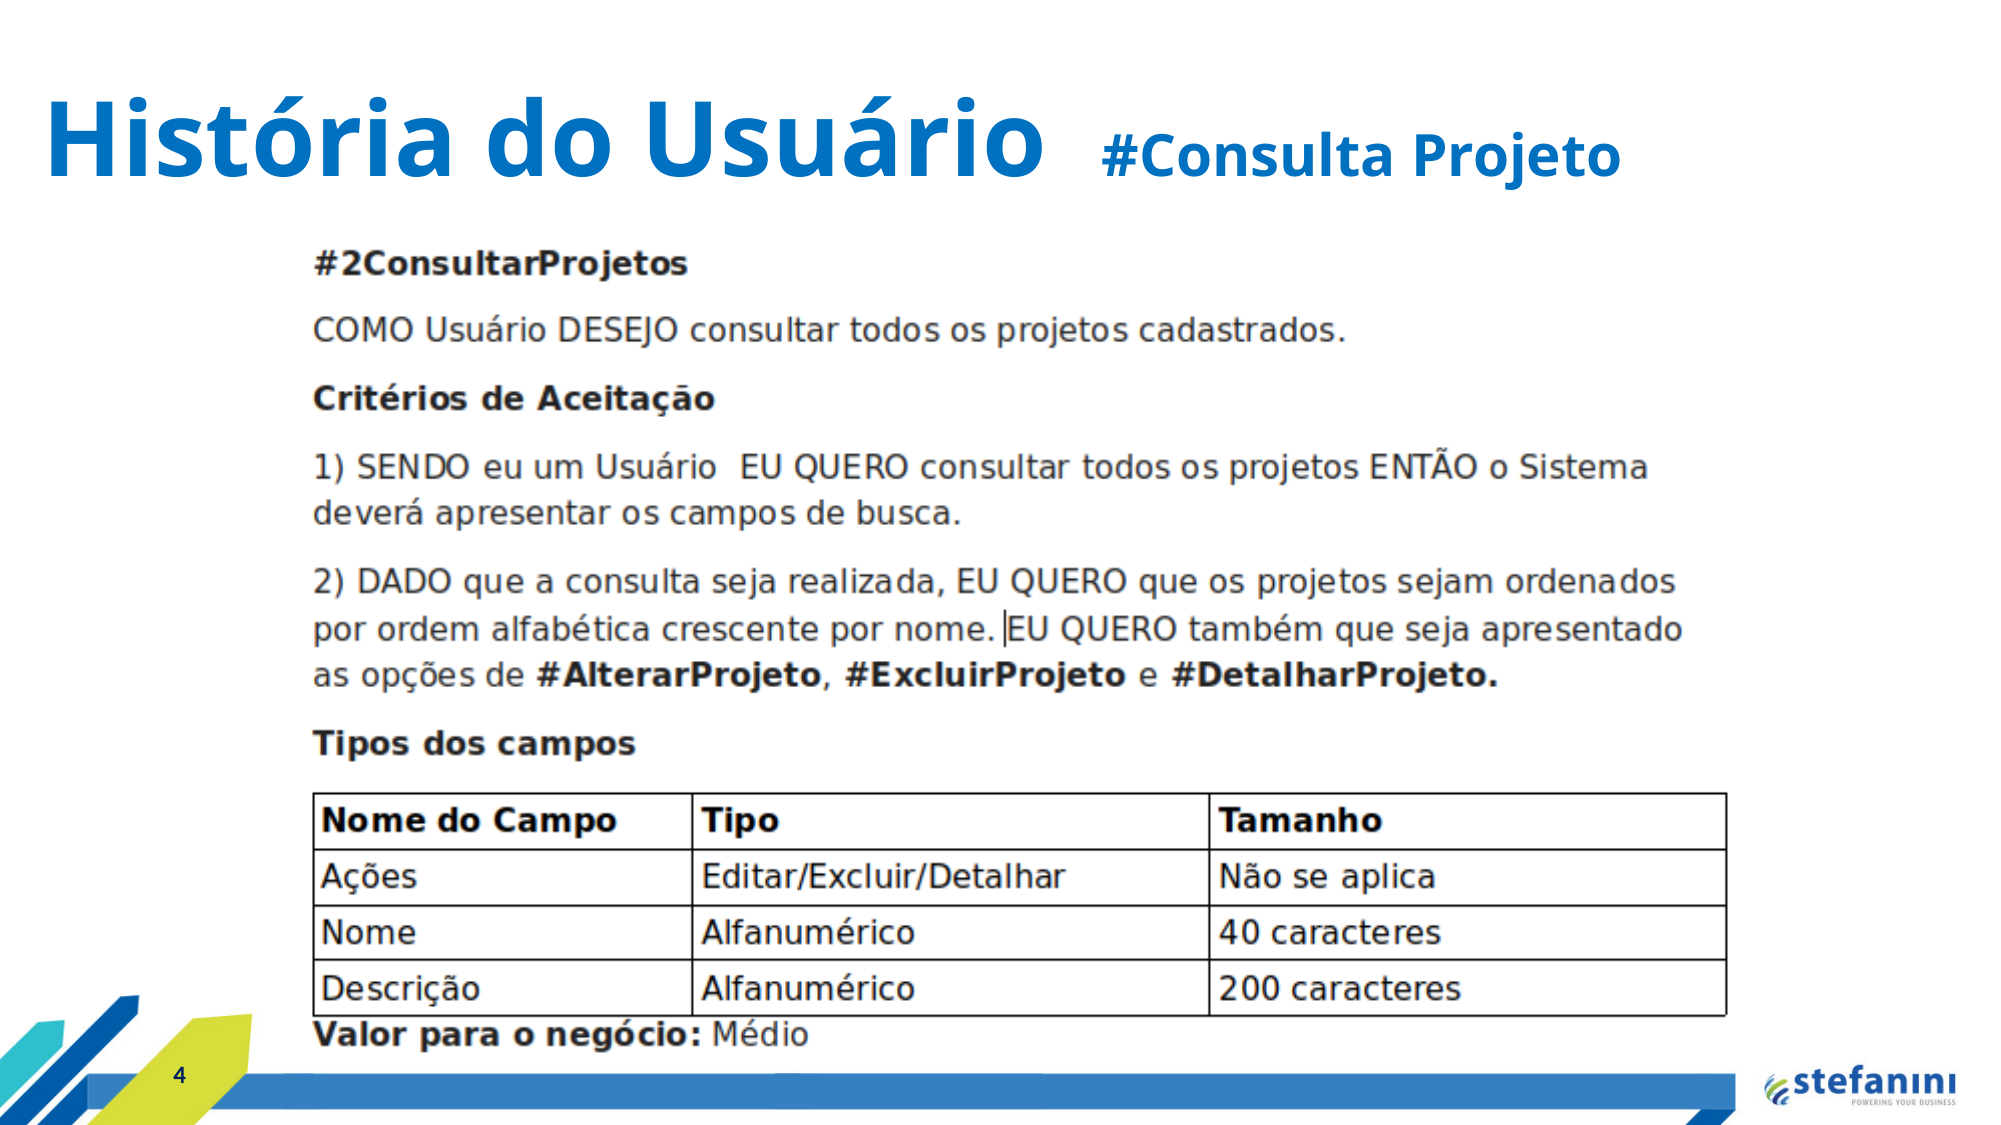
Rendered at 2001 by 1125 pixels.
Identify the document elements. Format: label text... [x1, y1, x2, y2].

text_box <number> [158, 1043, 609, 1104]
picture [273, 205, 1786, 1061]
text_box História do Usuário #Consulta Projeto [35, 93, 2000, 247]
